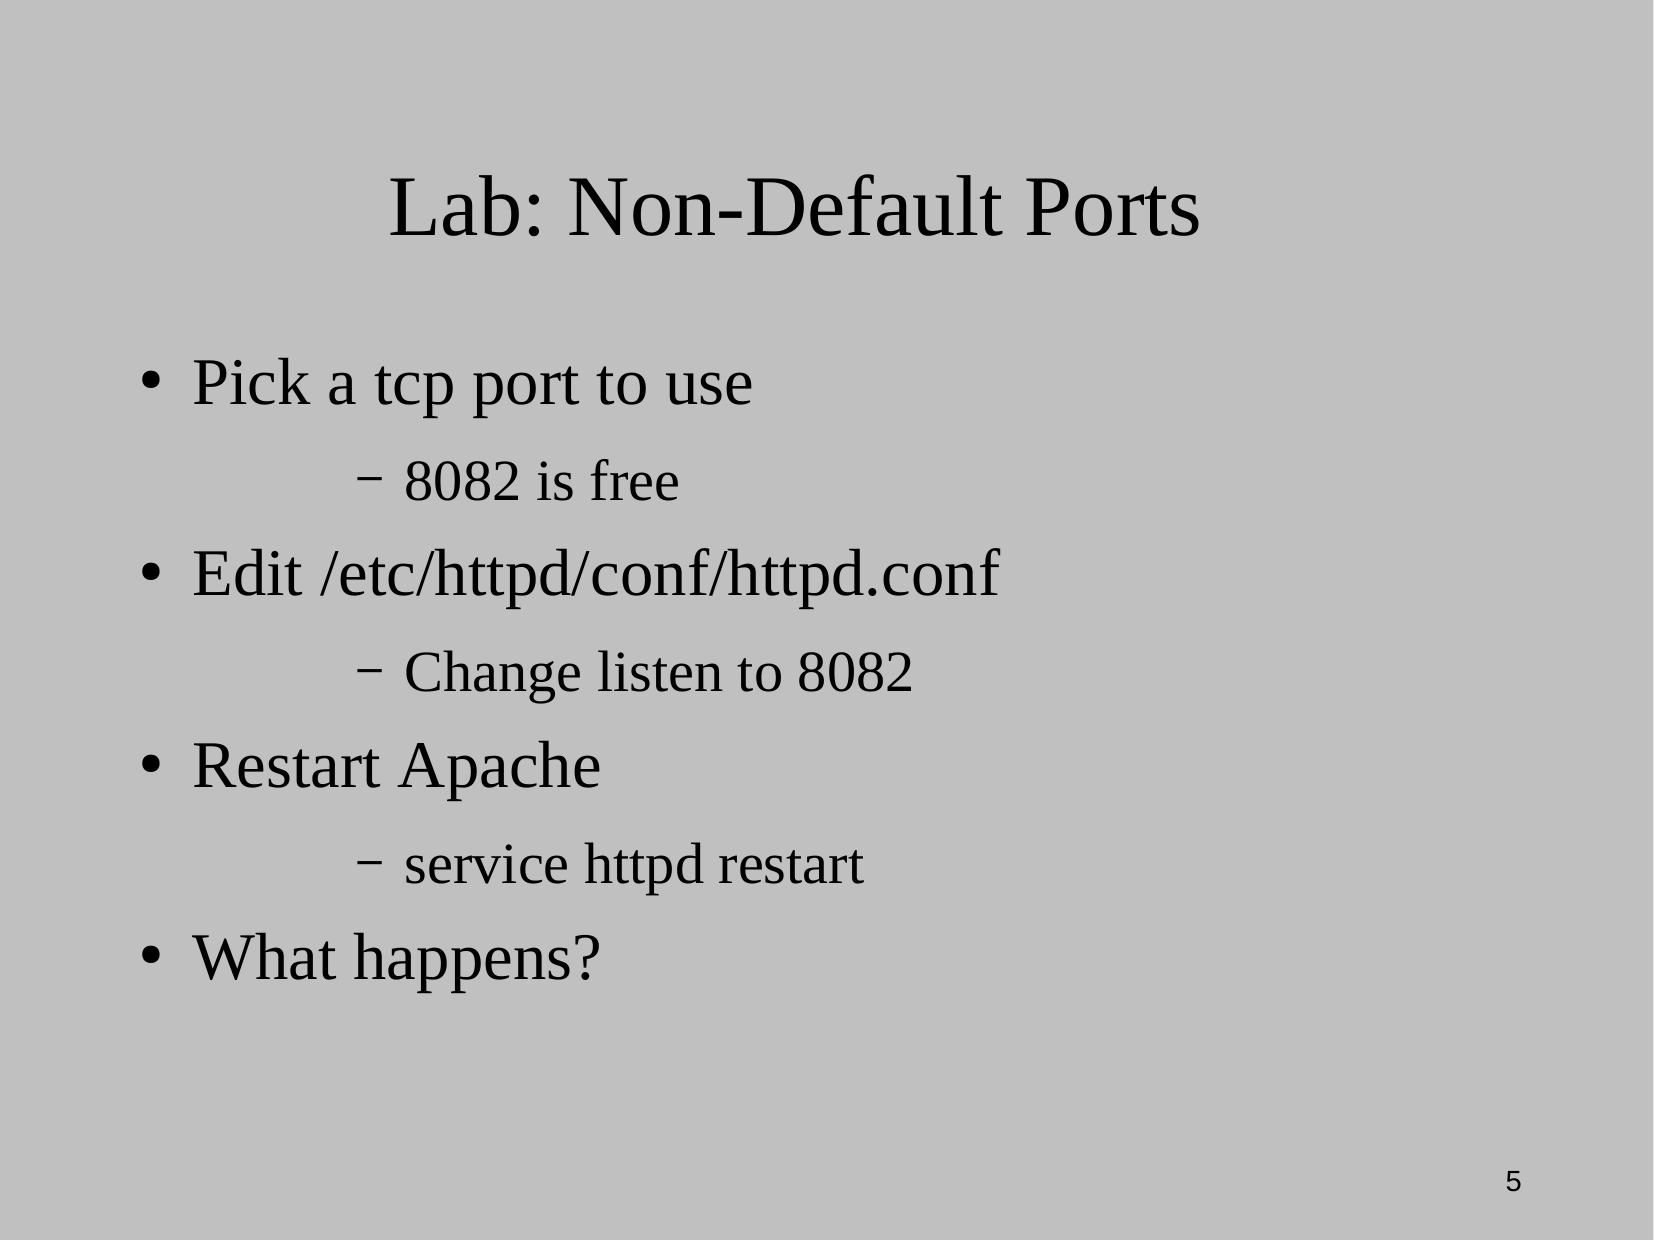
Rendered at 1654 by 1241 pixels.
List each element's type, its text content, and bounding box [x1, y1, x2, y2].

title Lab: Non-Default Ports [312, 102, 1280, 310]
list Pick a tcp port to use 8082 is free Edit /etc/httpd/conf/httpd.conf Change listen to 8082 Restart Apache service httpd restart What happens? [121, 344, 1534, 1164]
